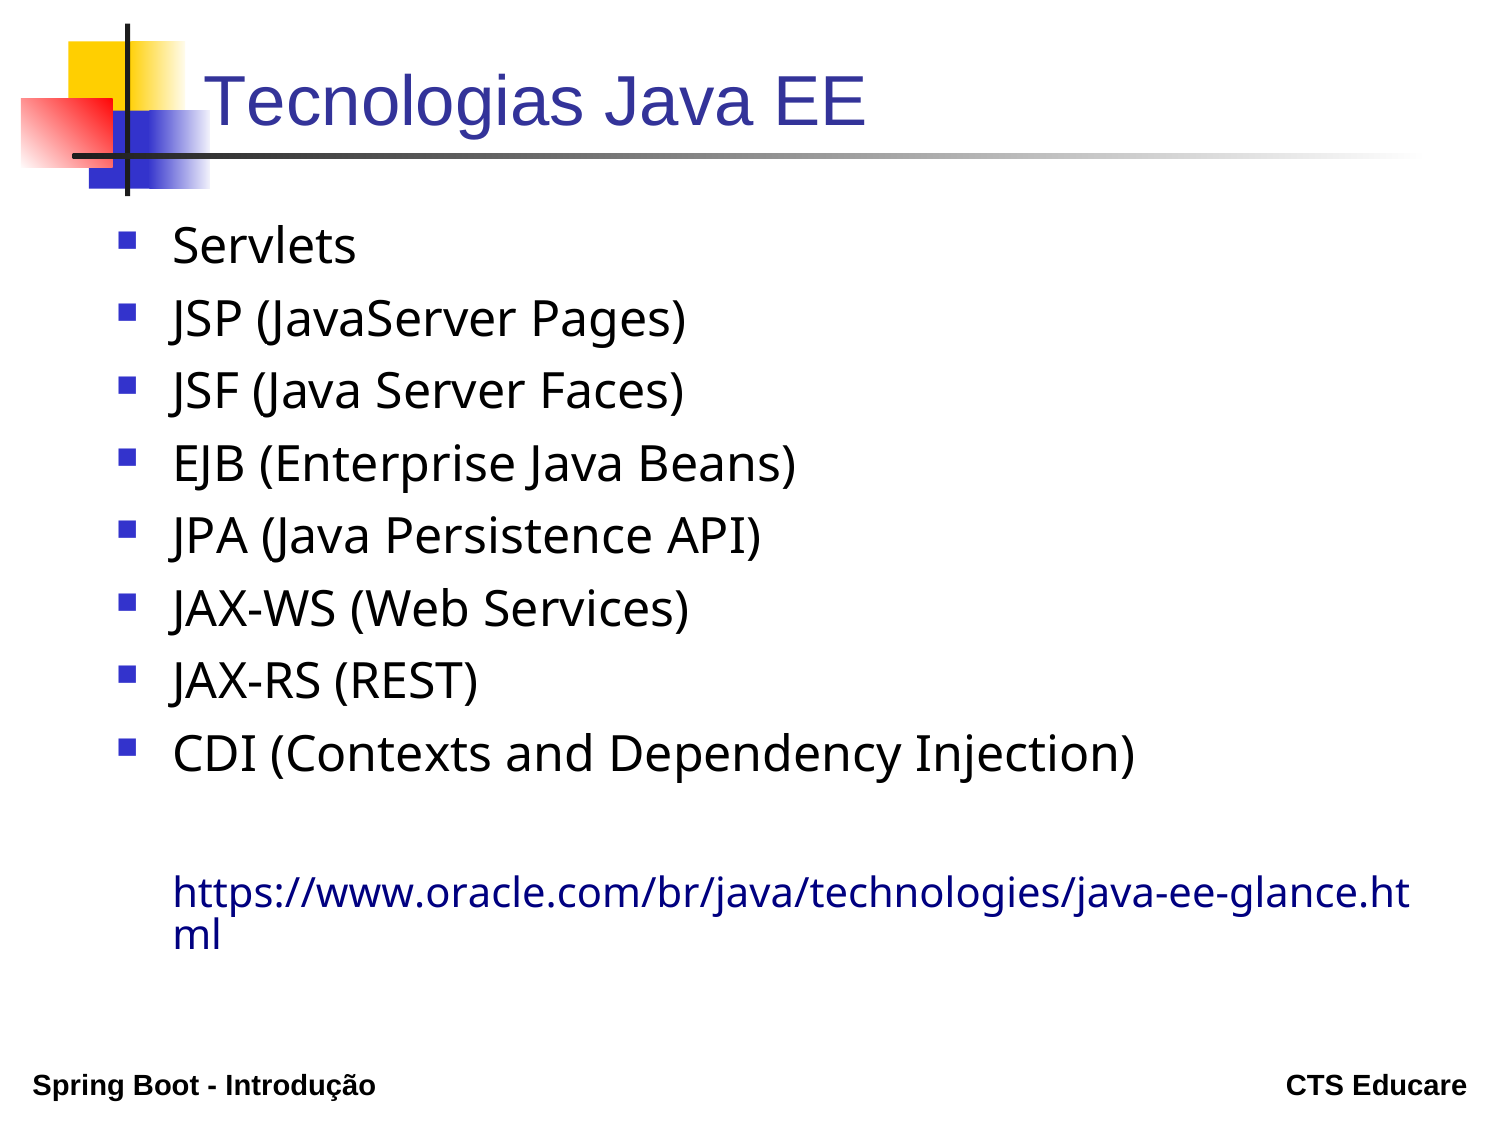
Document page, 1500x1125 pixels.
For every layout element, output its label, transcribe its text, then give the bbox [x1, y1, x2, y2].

title Tecnologias Java EE [188, 46, 1468, 149]
list Servlets JSP (JavaServer Pages) JSF (Java Server Faces) EJB (Enterprise Java Beans) JPA (Java Persistence API) JAX-WS (Web Services) JAX-RS (REST) CDI (Contexts and Dependency Injection) https://www.oracle.com/br/java/technologies/java-ee-glance.html [100, 206, 1447, 1024]
